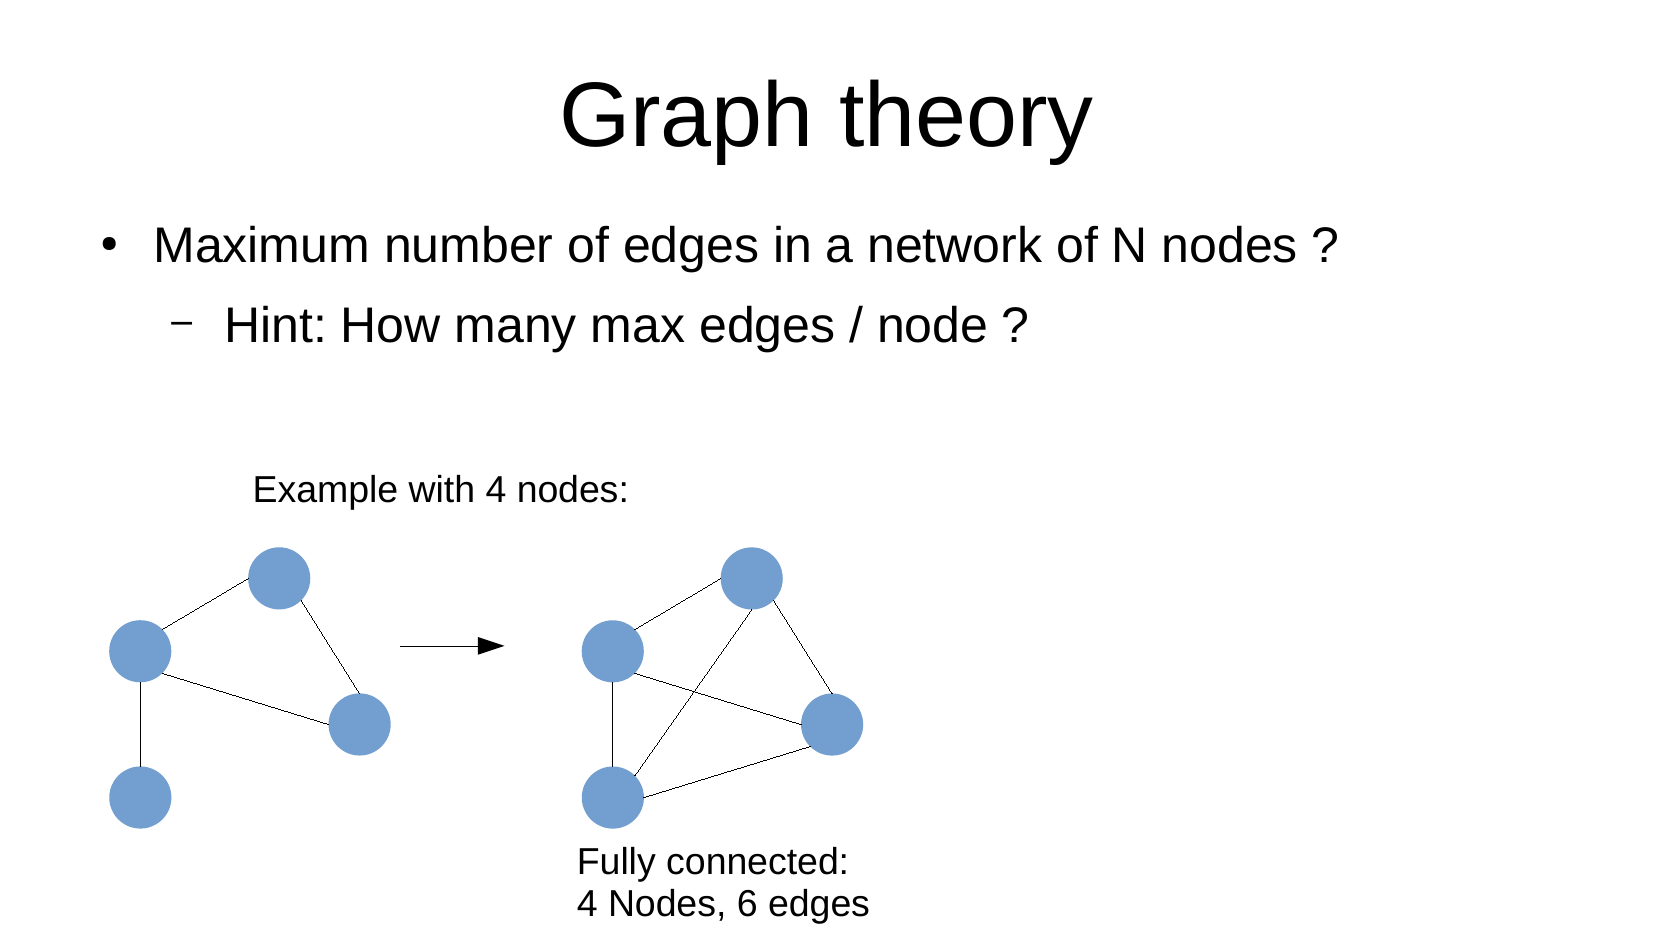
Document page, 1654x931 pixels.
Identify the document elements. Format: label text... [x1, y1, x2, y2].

text_box [109, 766, 172, 829]
text_box [328, 693, 391, 756]
text_box [109, 620, 172, 683]
text_box [720, 547, 783, 610]
text_box [248, 547, 311, 610]
text_box [581, 766, 644, 829]
text_box [581, 620, 644, 683]
text_box [801, 693, 864, 756]
list Maximum number of edges in a network of N nodes ? Hint: How many max edges / node ? [82, 217, 1571, 758]
text_box Fully connected: 4 Nodes, 6 edges [562, 833, 913, 931]
text_box Example with 4 nodes: [237, 460, 707, 518]
title Graph theory [82, 37, 1571, 193]
